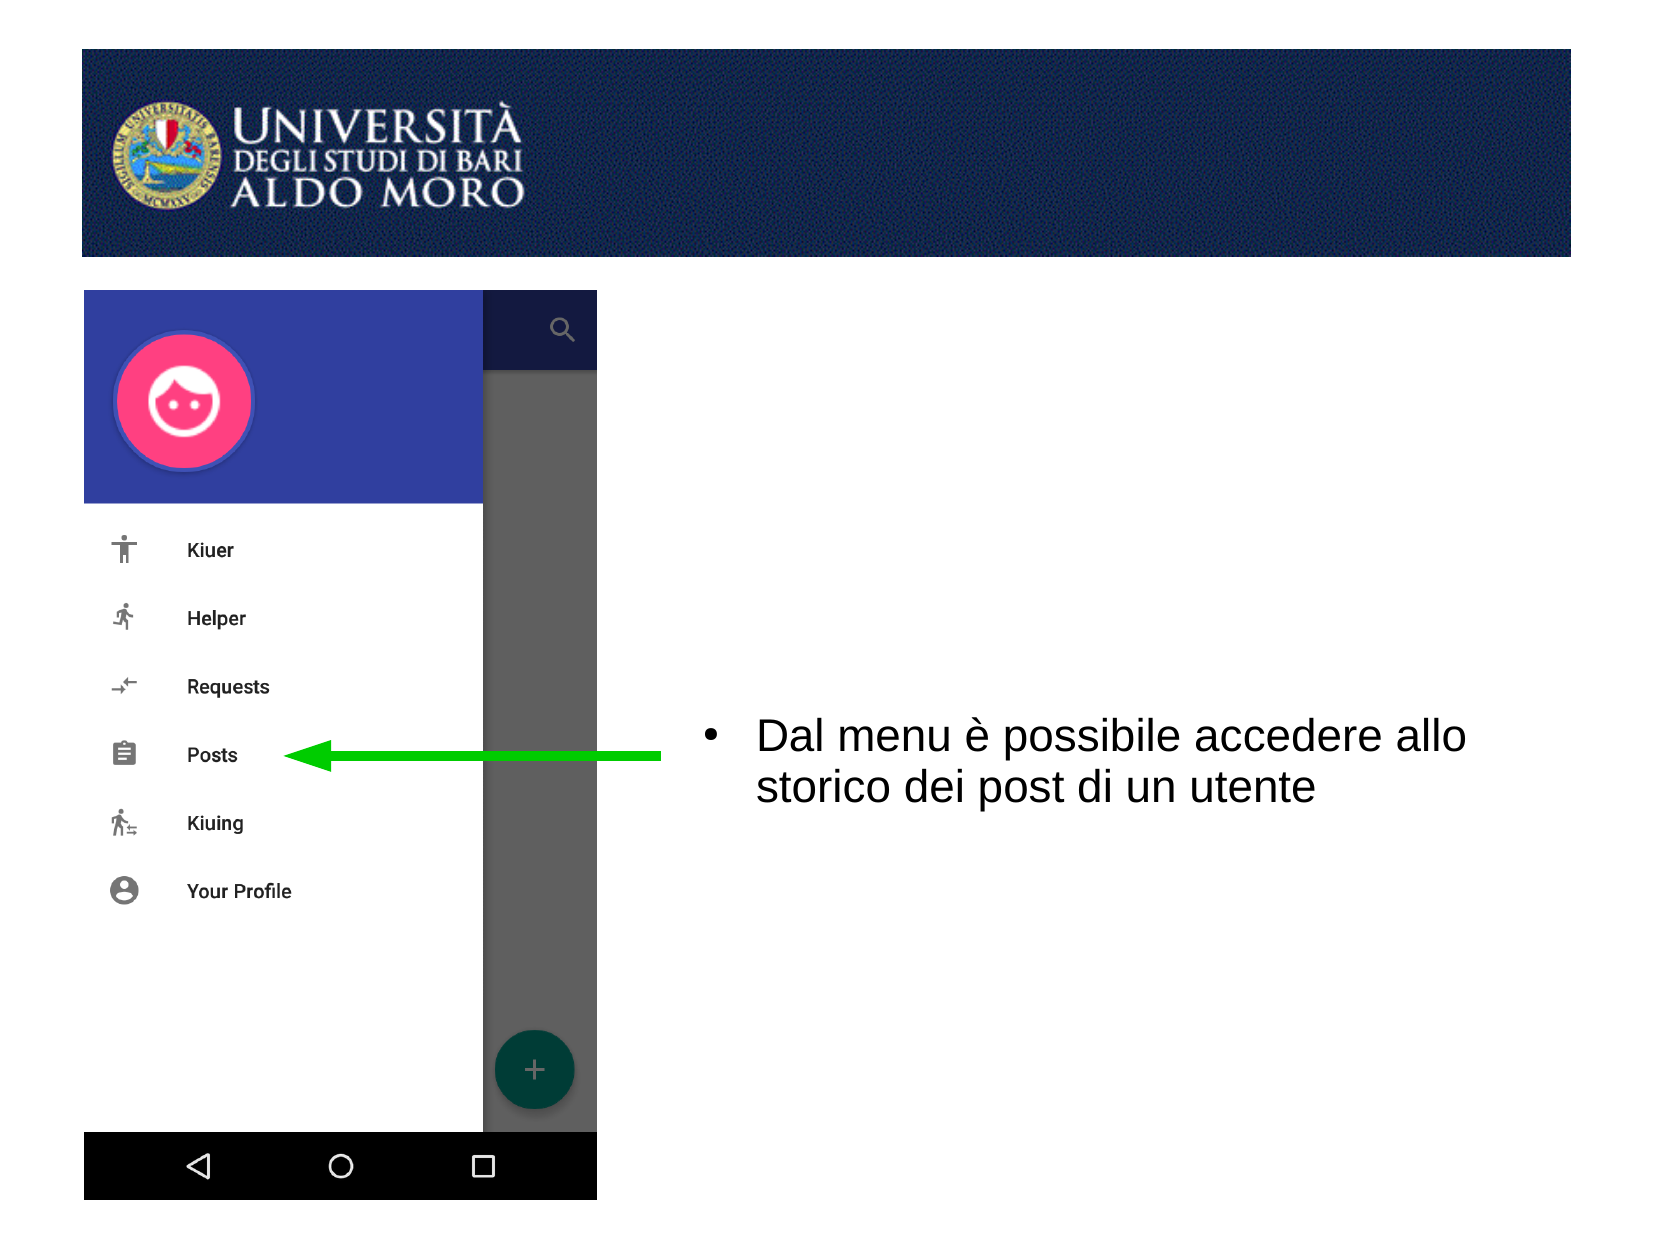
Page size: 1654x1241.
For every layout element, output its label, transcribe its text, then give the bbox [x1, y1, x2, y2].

picture [82, 49, 1571, 257]
picture [84, 290, 597, 1200]
list Dal menu è possibile accedere allo storico dei post di un utente [685, 709, 1560, 1241]
